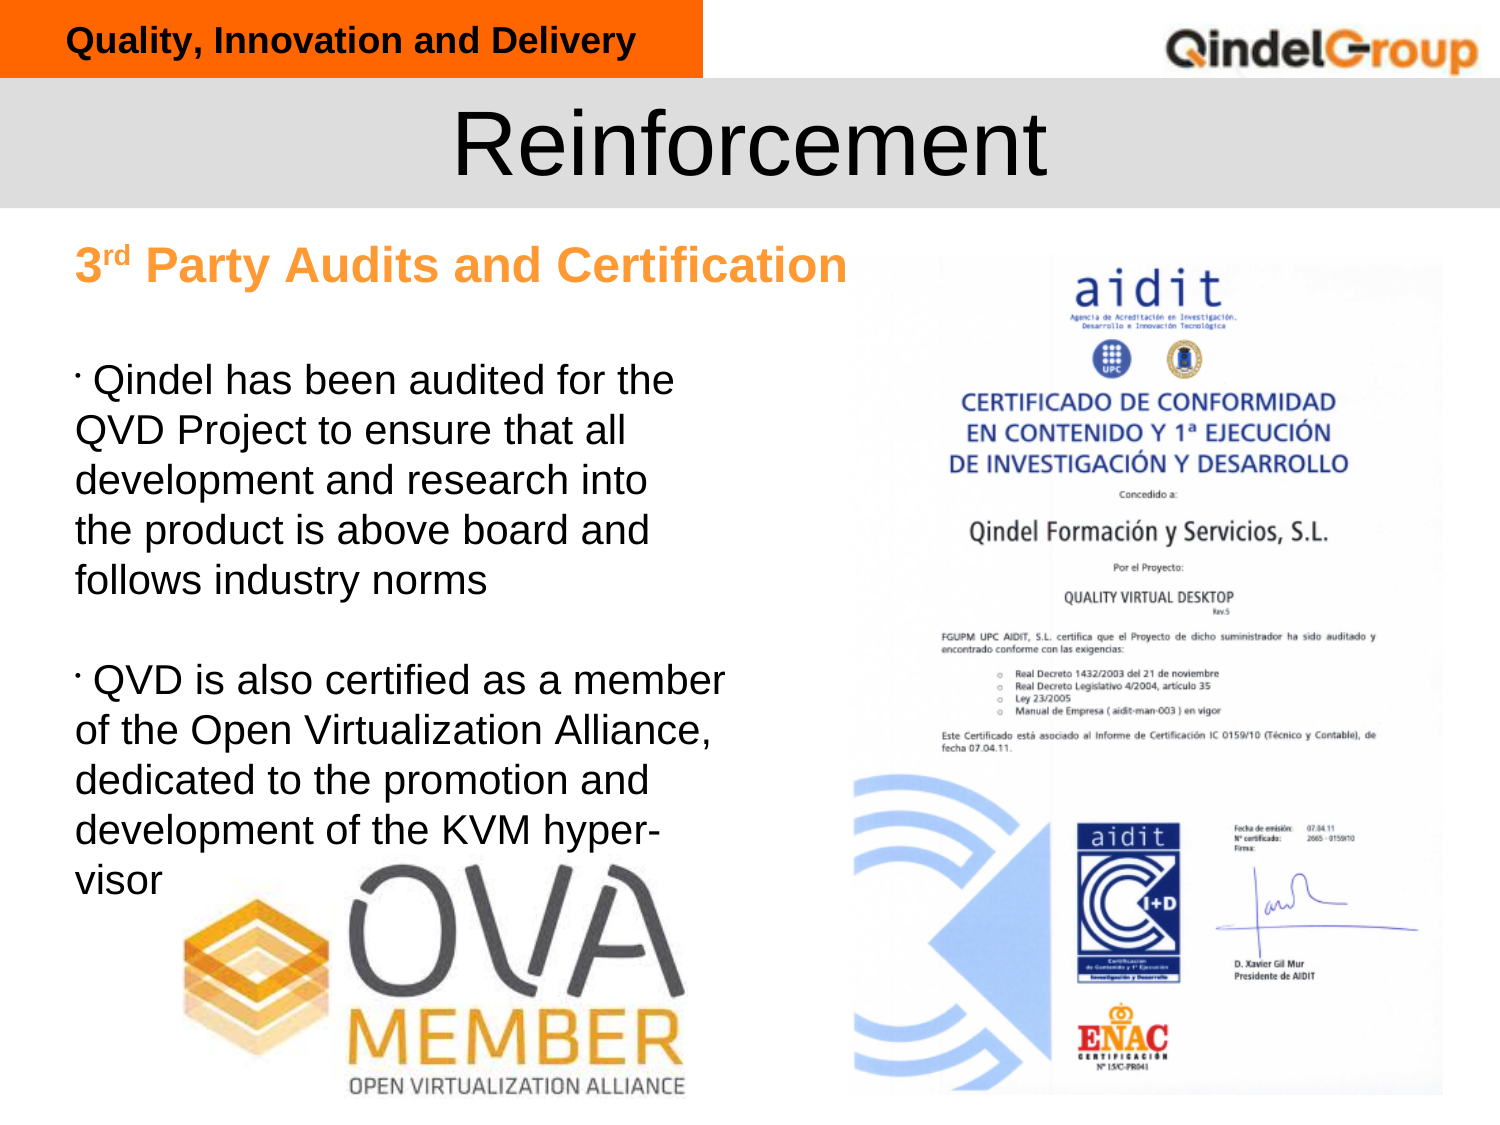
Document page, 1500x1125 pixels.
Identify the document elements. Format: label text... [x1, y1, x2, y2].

text_box 3rd Party Audits and Certifications Qindel has been audited for the QVD Project to ensure that all development and research into the product is above board and follows industry norms QVD is also certified as a member of the Open Virtualization Alliance, dedicated to the promotion and development of the KVM hyper- visor [60, 224, 1426, 911]
title Reinforcement [75, 45, 1426, 224]
picture [182, 854, 688, 1099]
picture [1163, 23, 1481, 78]
picture [849, 254, 1443, 1096]
